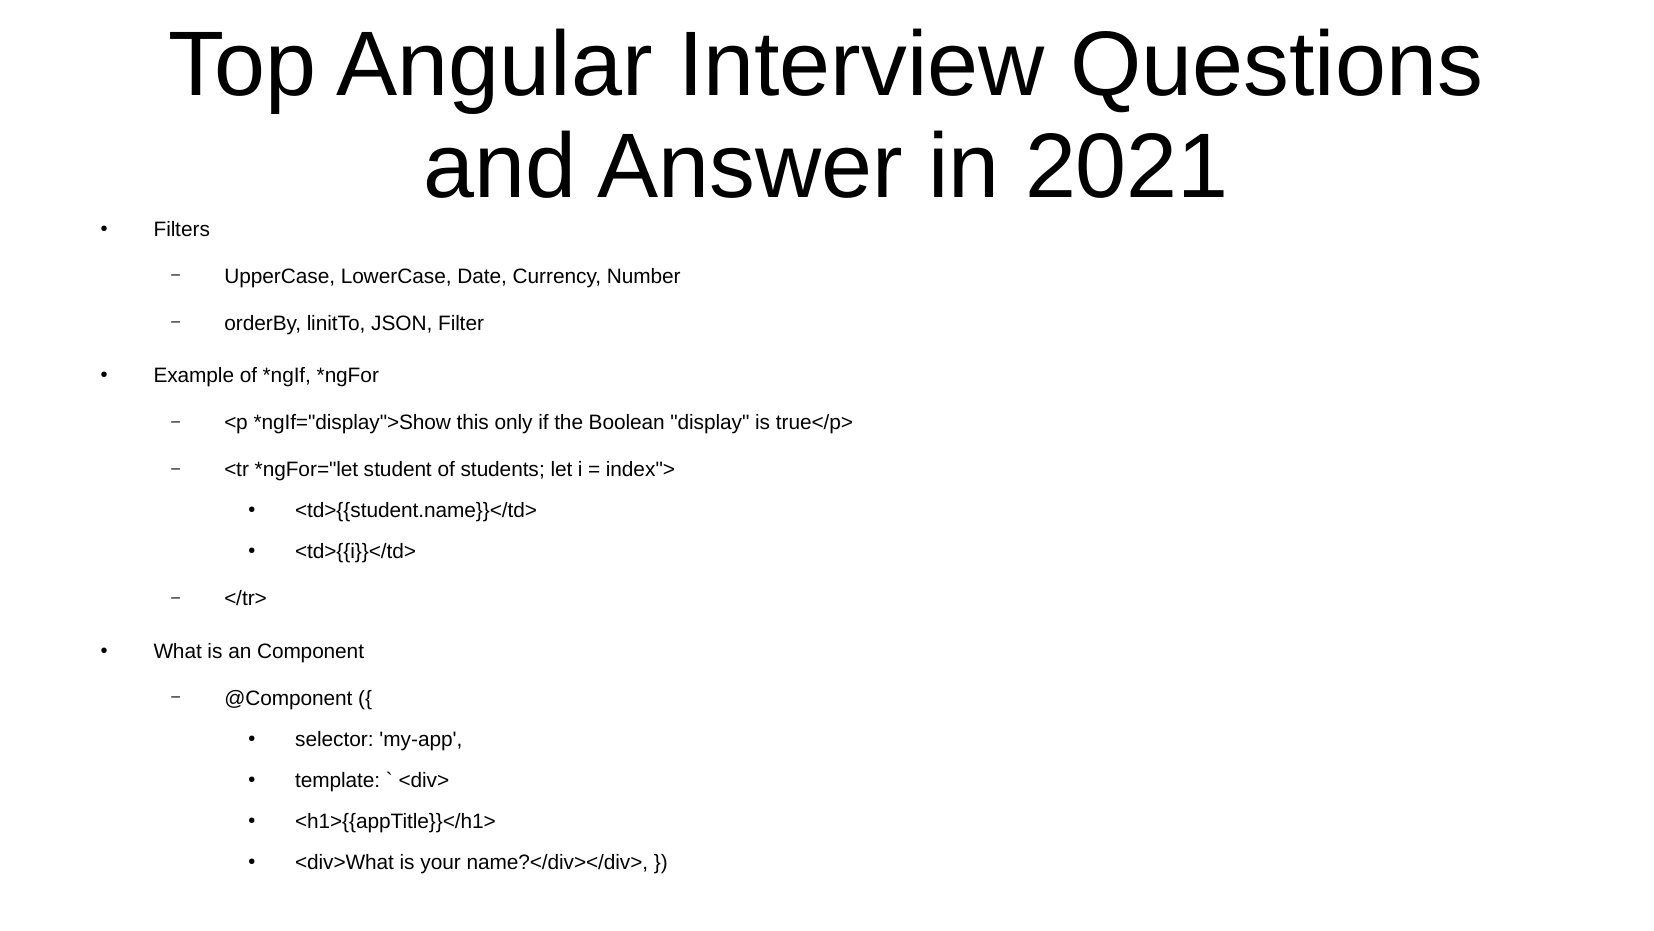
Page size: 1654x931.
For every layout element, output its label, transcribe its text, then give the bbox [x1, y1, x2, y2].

list Filters UpperCase, LowerCase, Date, Currency, Number orderBy, linitTo, JSON, Filter Example of *ngIf, *ngFor <p *ngIf="display">Show this only if the Boolean "display" is true</p> <tr *ngFor="let student of students; let i = index"> <td>{{student.name}}</td> <td>{{i}}</td> </tr> What is an Component @Component ({ selector: 'my-app', template: ` <div> <h1>{{appTitle}}</h1> <div>What is your name?</div></div>, }) [82, 217, 1636, 916]
title Top Angular Interview Questions and Answer in 2021 [82, 12, 1571, 217]
